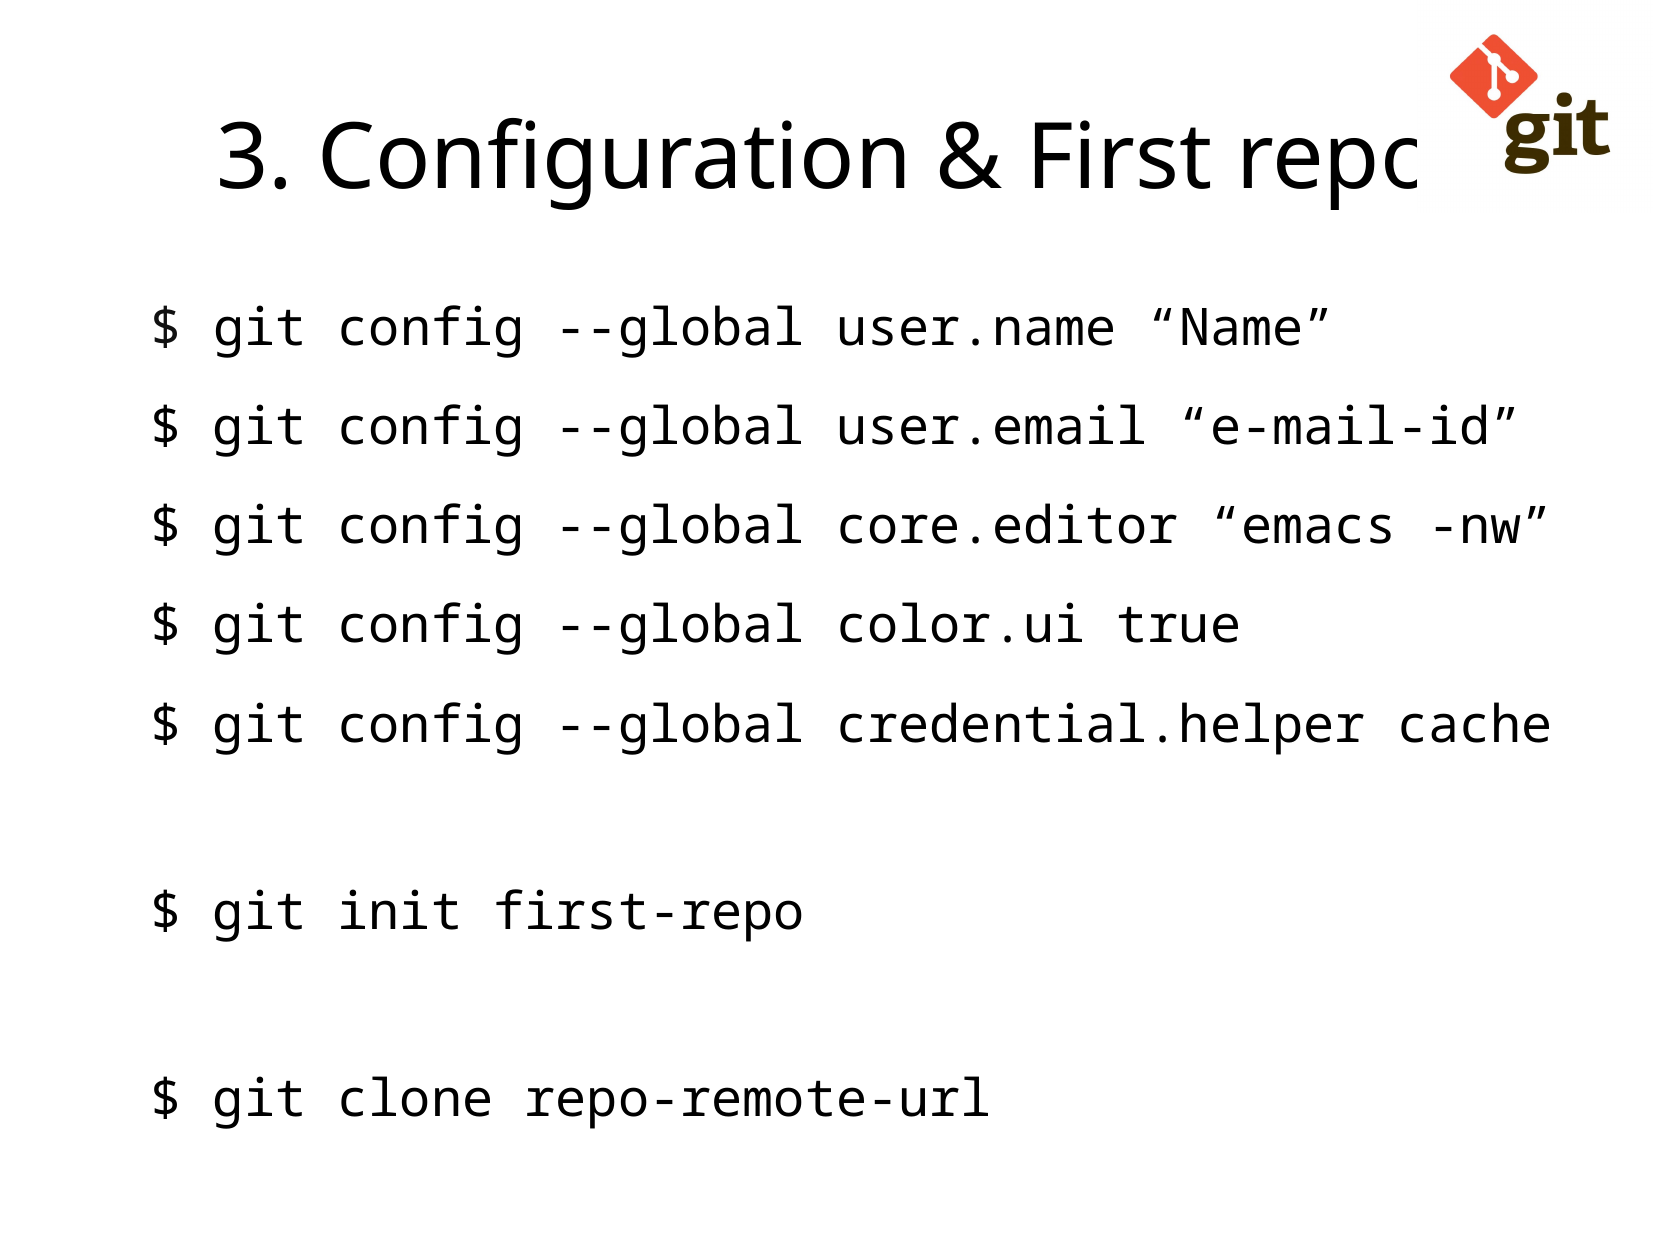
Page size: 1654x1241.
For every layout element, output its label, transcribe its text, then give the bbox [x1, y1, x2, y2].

title 3. Configuration & First repo [82, 49, 1571, 257]
picture [1417, 0, 1654, 213]
list $ git config --global user.name “Name” $ git config --global user.email “e-mail-id” $ git config --global core.editor “emacs -nw” $ git config --global color.ui true $ git config --global credential.helper cache $ git init first-repo $ git clone repo-remote-url [82, 290, 1571, 1193]
